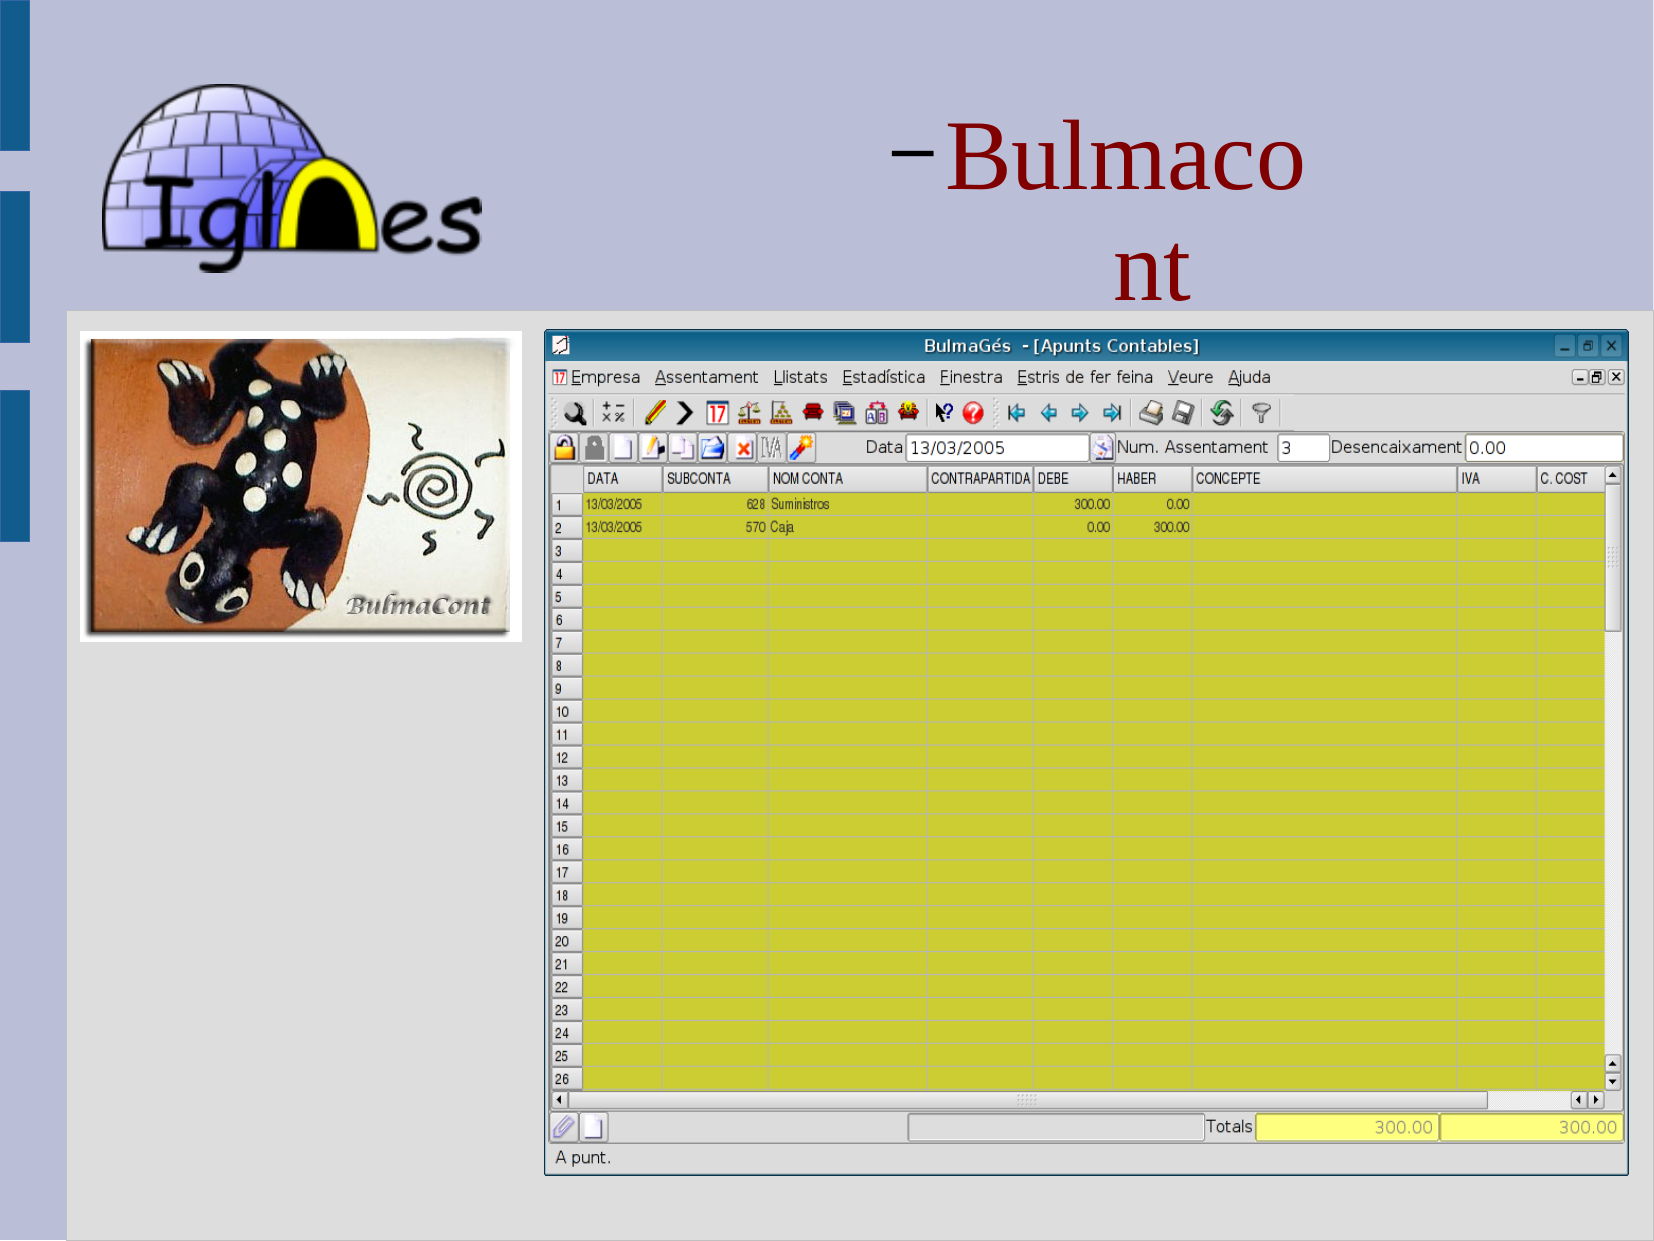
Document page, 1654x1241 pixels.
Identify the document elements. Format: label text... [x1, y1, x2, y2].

text_box Bulmacont [776, 100, 1317, 240]
picture [102, 84, 482, 273]
picture [80, 331, 522, 642]
picture [546, 335, 1627, 1174]
